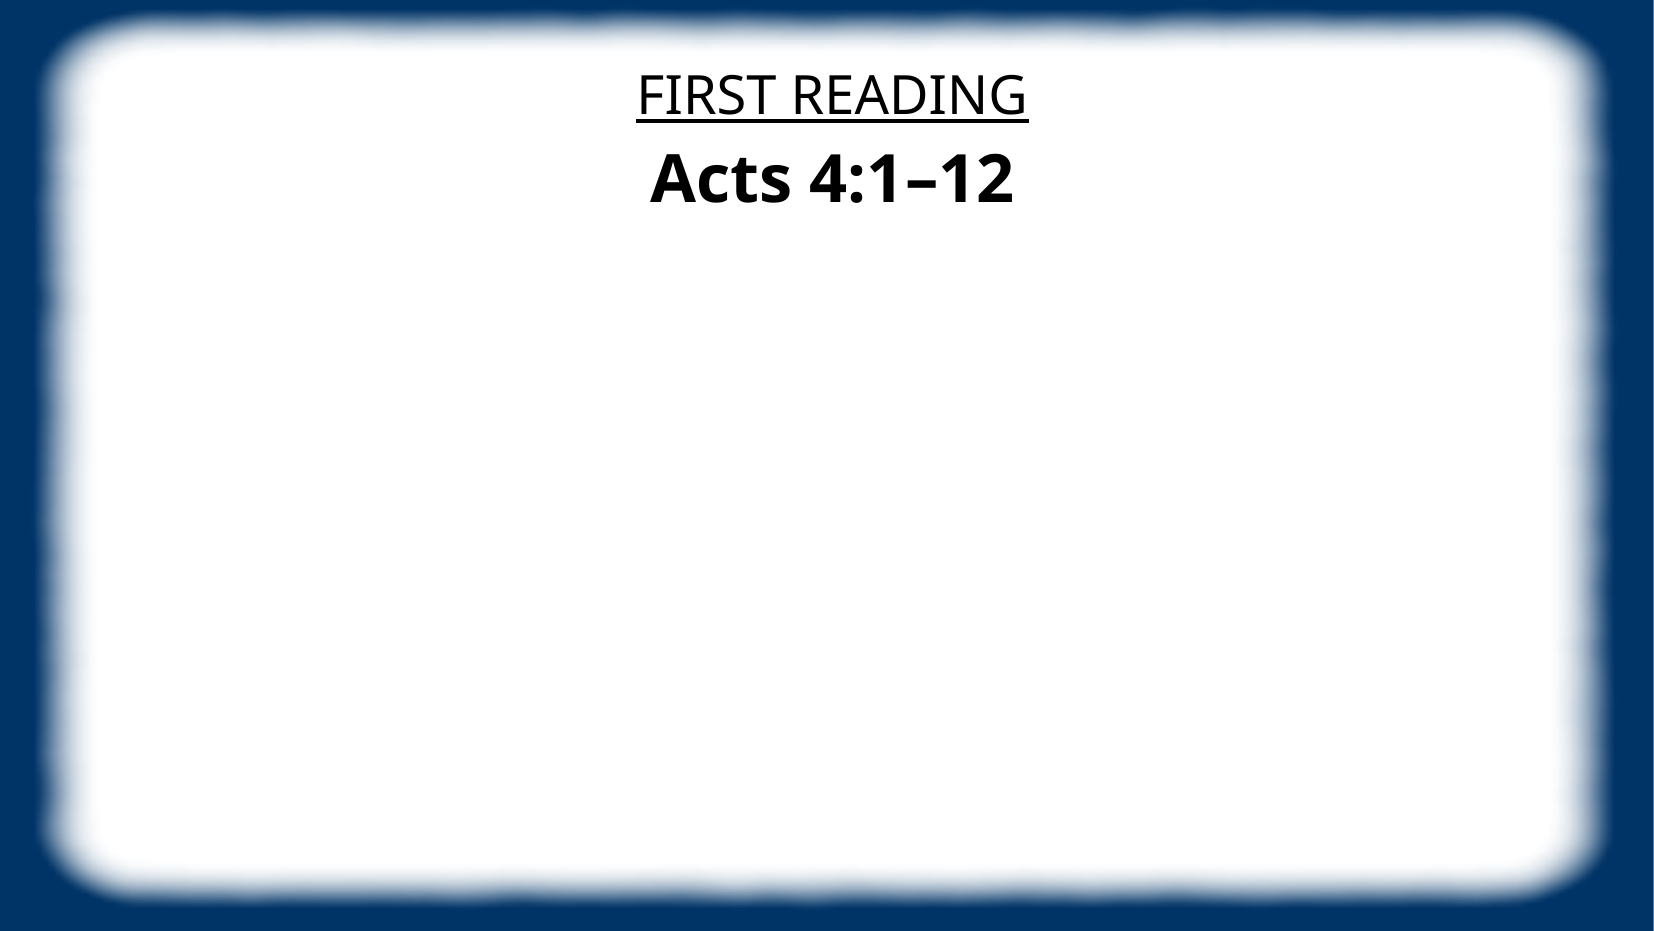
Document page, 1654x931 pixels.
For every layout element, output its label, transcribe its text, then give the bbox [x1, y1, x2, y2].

text_box FIRST READING Acts 4:1–12 [120, 49, 1546, 226]
picture [0, 0, 1654, 931]
